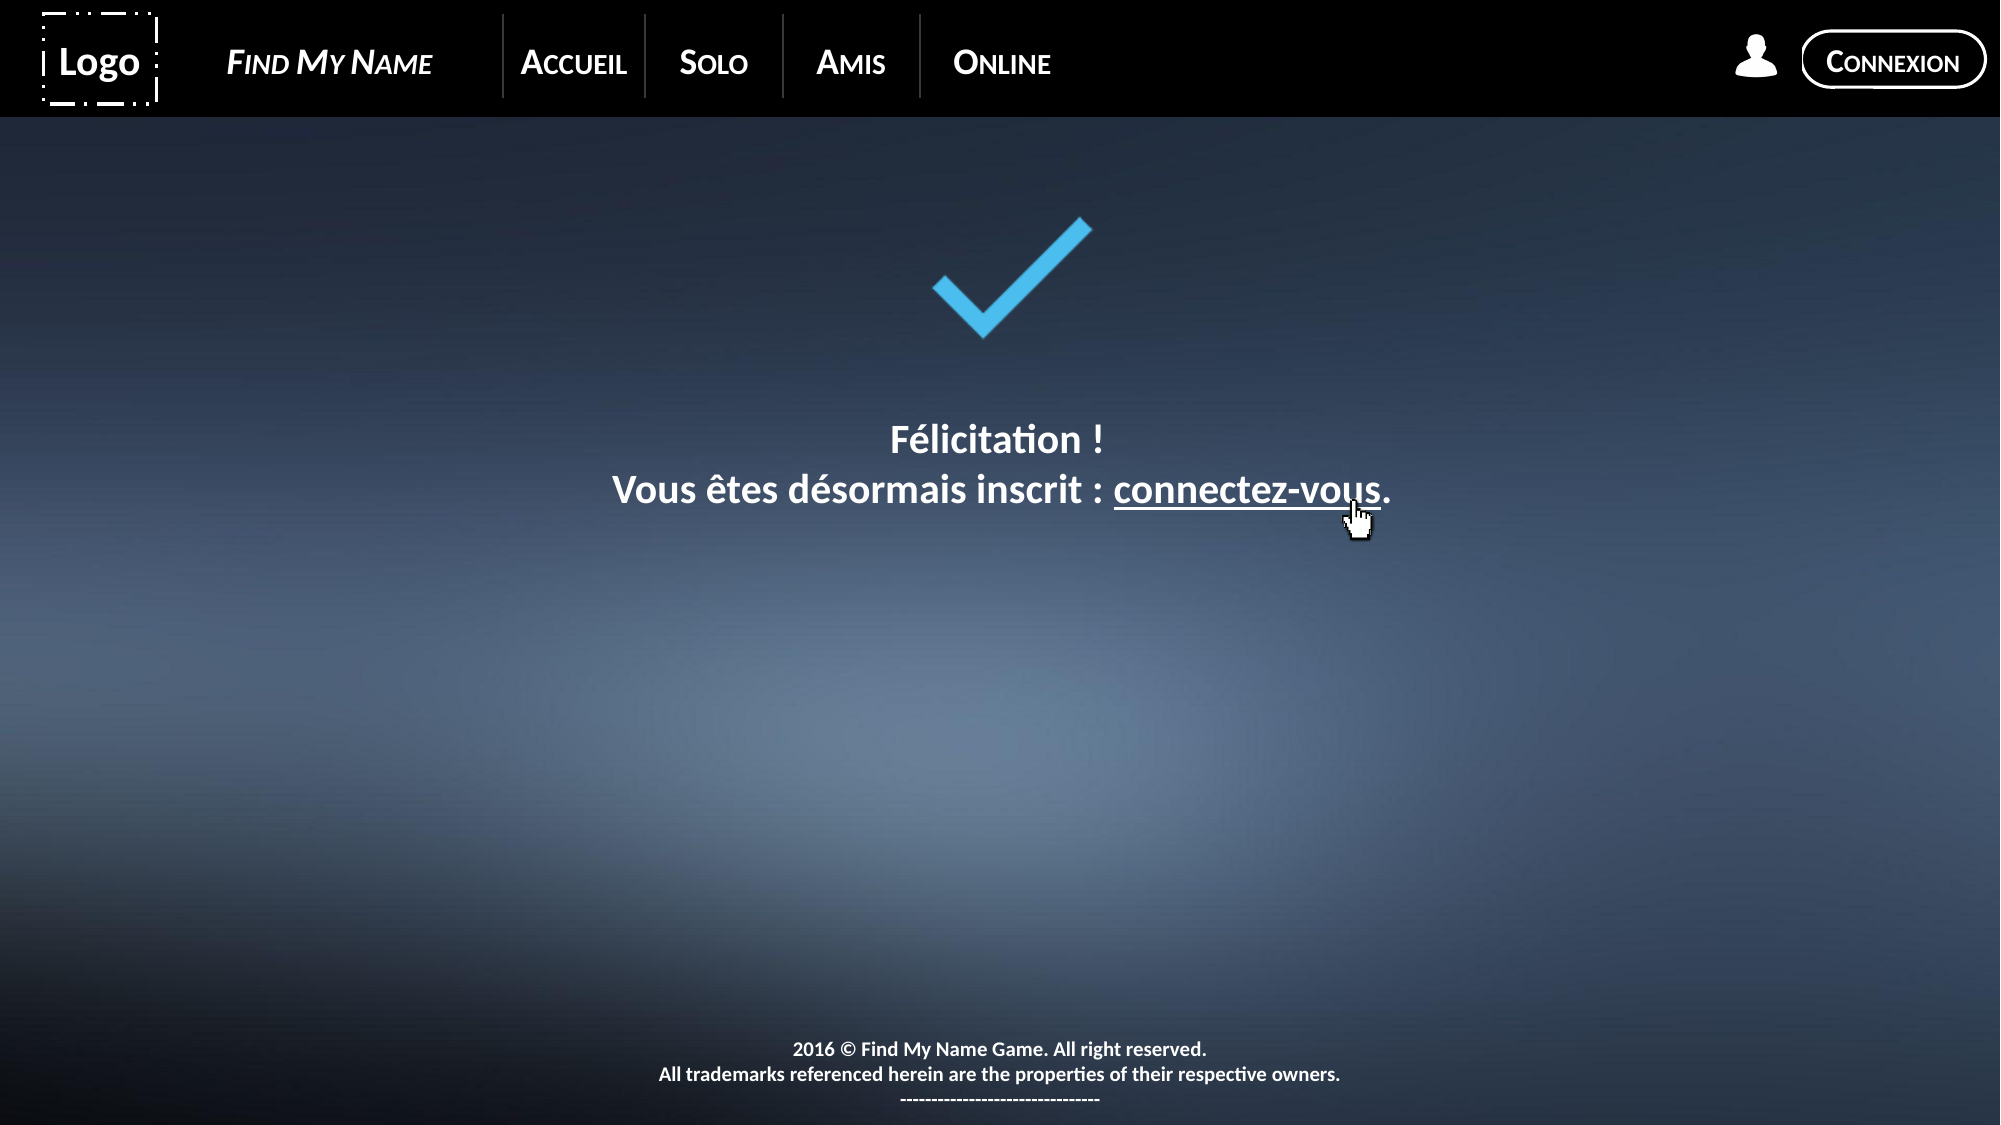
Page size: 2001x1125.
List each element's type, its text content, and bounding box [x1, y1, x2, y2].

text_box ONLINE [937, 16, 1068, 102]
text_box FIND MY NAME [211, 16, 448, 102]
text_box SOLO [663, 16, 765, 102]
picture [1710, 10, 1802, 101]
text_box CONNEXION [1794, 16, 1992, 101]
picture [0, 117, 2000, 1125]
text_box ACCUEIL [503, 16, 646, 102]
text_box 2016 © Find My Name Game. All right reserved. All trademarks referenced herein are the properties of their respective owners. -------------------------------- [640, 1030, 1360, 1116]
text_box [0, 0, 2000, 117]
text_box AMIS [800, 16, 902, 102]
text_box Logo [43, 13, 157, 104]
text_box Félicitation ! Vous êtes désormais inscrit : connectez-vous. [252, 382, 1752, 542]
